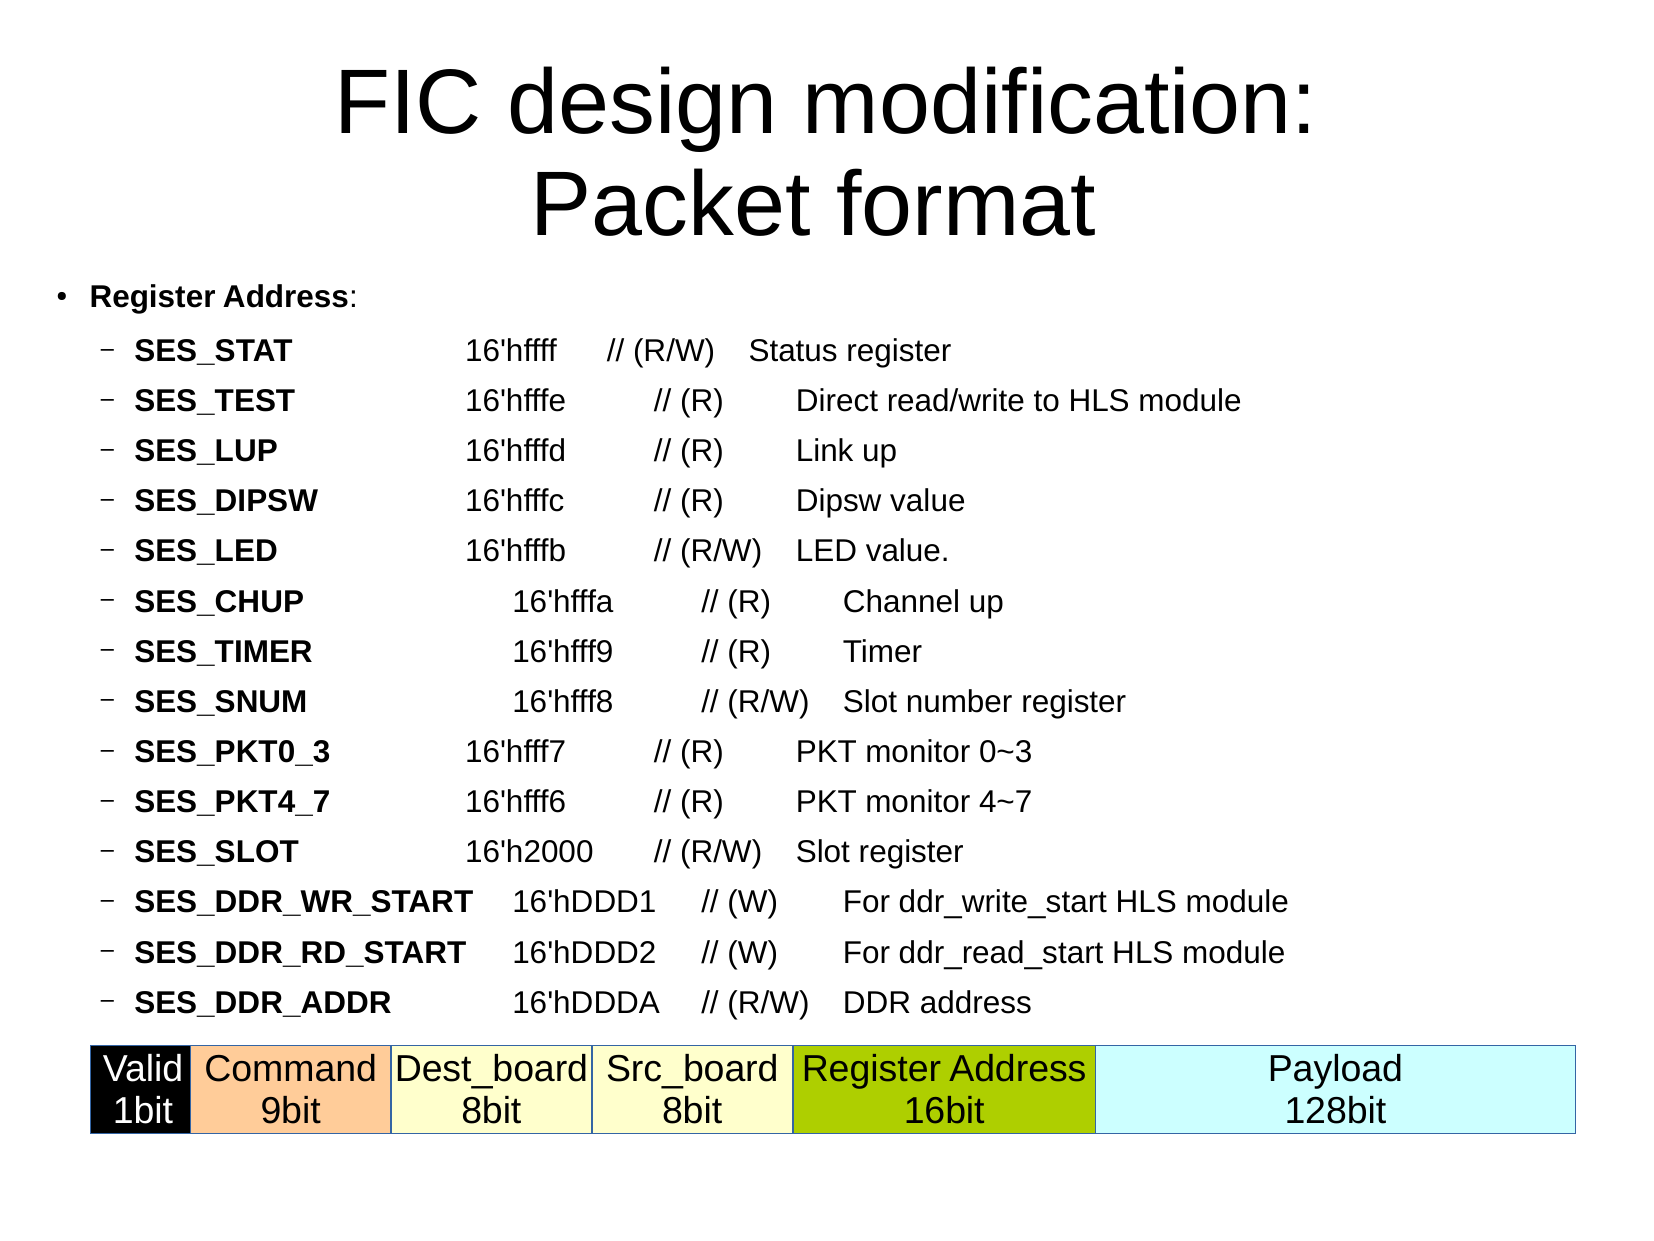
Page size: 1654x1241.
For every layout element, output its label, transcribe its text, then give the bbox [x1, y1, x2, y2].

text_box Valid 1bit [90, 1045, 190, 1134]
text_box Payload 128bit [1095, 1045, 1576, 1134]
text_box Src_board 8bit [592, 1045, 793, 1134]
text_box Dest_board 8bit [391, 1045, 592, 1134]
title FIC design modification: Packet format [82, 49, 1571, 257]
text_box Command 9bit [190, 1045, 391, 1134]
list Register Address: SES_STAT 16'hffff // (R/W) Status register SES_TEST 16'hfffe // (R) Direct read/write to HLS module SES_LUP 16'hfffd // (R) Link up SES_DIPSW 16'hfffc // (R) Dipsw value SES_LED 16'hfffb // (R/W) LED value. SES_CHUP 16'hfffa // (R) Channel up SES_TIMER 16'hfff9 // (R) Timer SES_SNUM 16'hfff8 // (R/W) Slot number register SES_PKT0_3 16'hfff7 // (R) PKT monitor 0~3 SES_PKT4_7 16'hfff6 // (R) PKT monitor 4~7 SES_SLOT 16'h2000 // (R/W) Slot register SES_DDR_WR_START 16'hDDD1 // (W) For ddr_write_start HLS module SES_DDR_RD_START 16'hDDD2 // (W) For ddr_read_start HLS module SES_DDR_ADDR 16'hDDDA // (R/W) DDR address [45, 279, 1571, 1021]
text_box Register Address 16bit [793, 1045, 1095, 1134]
